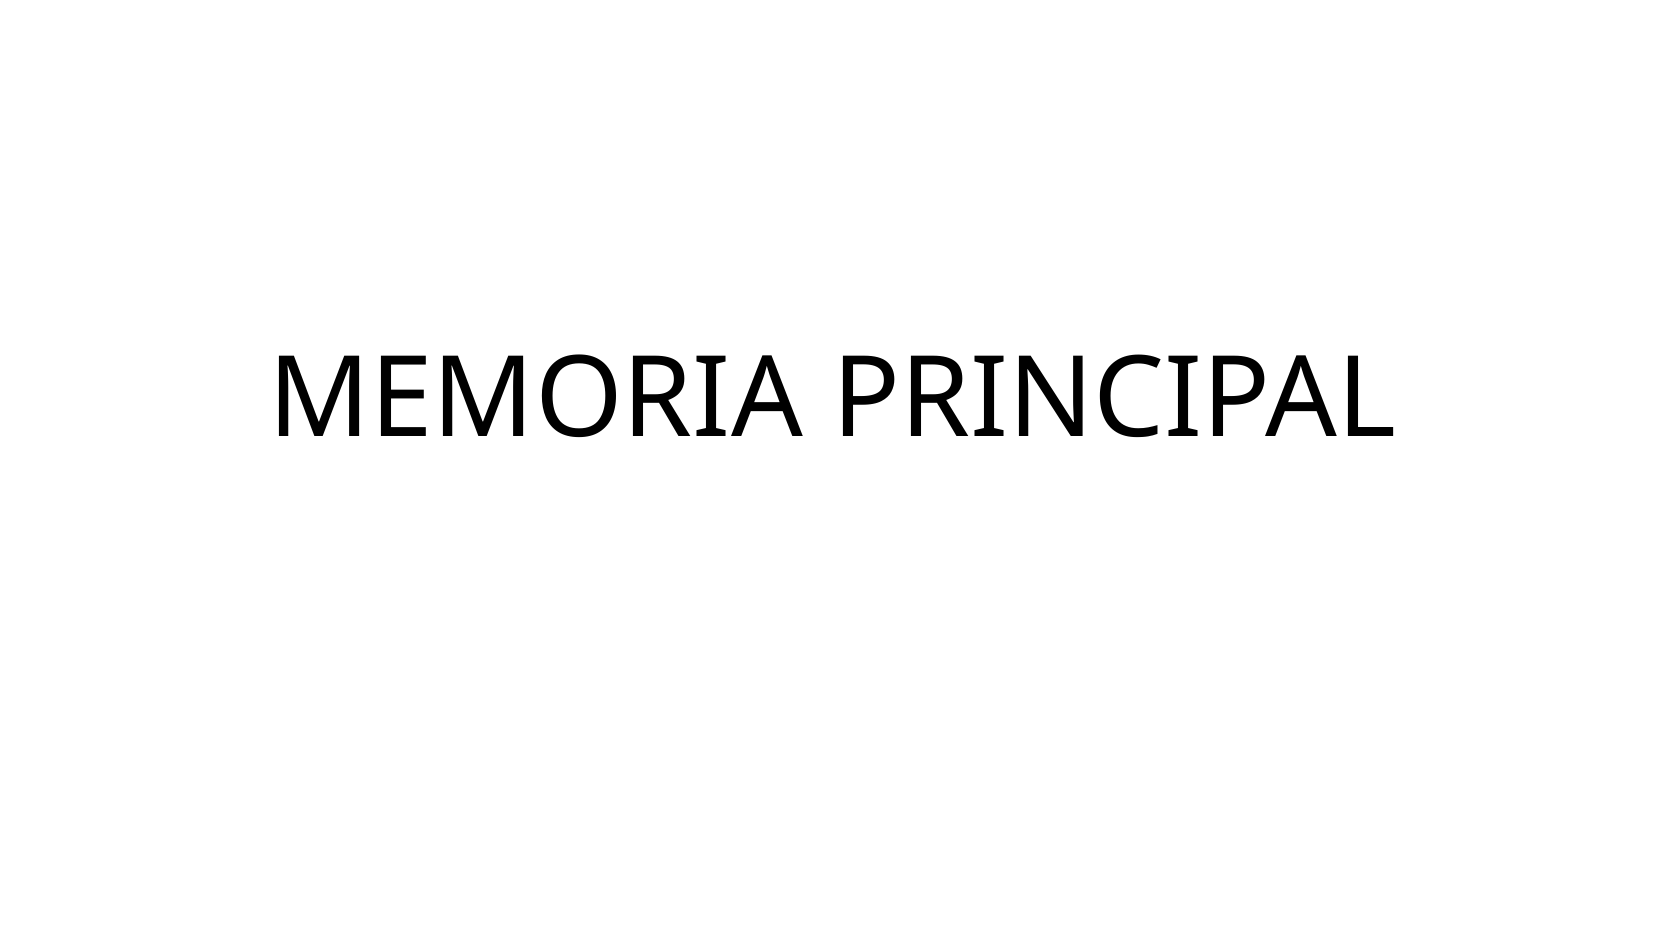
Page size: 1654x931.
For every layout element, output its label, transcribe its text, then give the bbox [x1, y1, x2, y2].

title MEMORIA PRINCIPAL [88, 317, 1577, 473]
